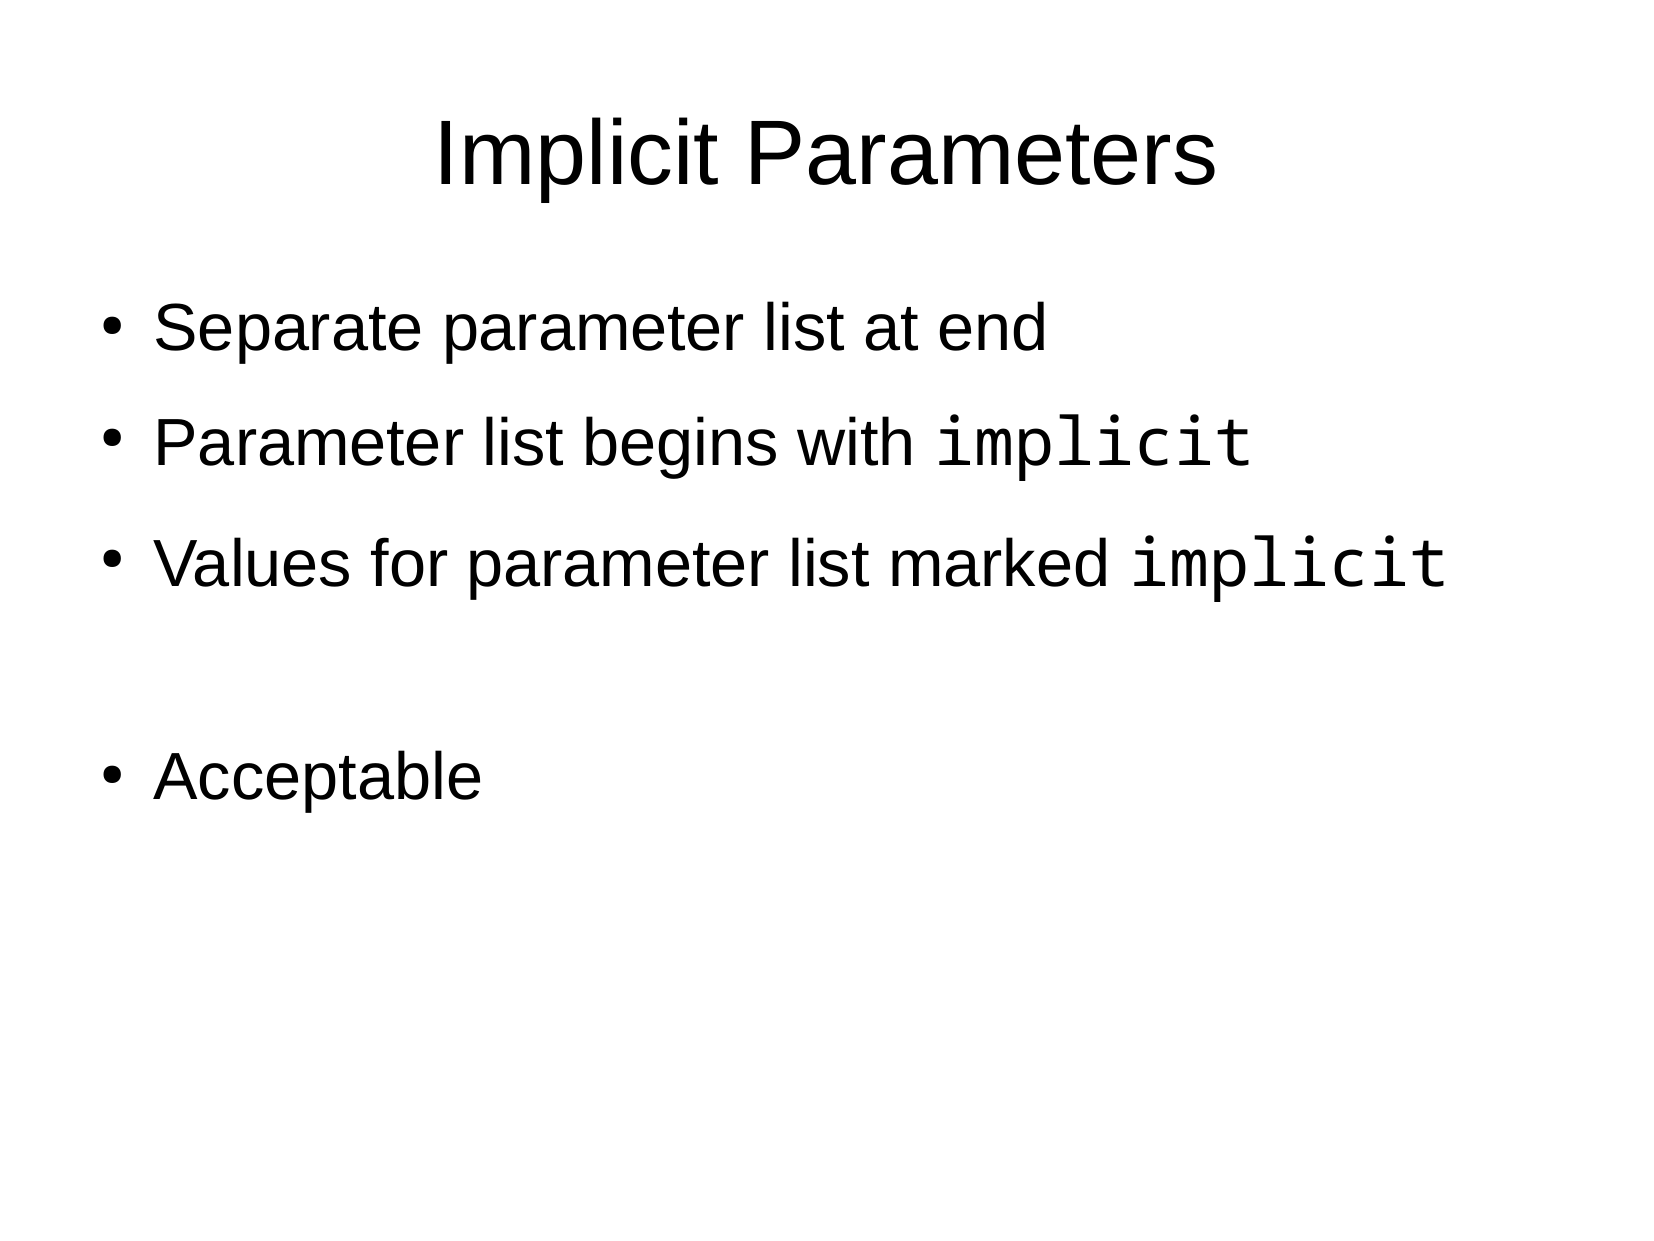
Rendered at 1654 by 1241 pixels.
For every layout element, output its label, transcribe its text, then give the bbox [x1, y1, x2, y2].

title Implicit Parameters [82, 49, 1571, 257]
list Separate parameter list at end Parameter list begins with implicit Values for parameter list marked implicit Acceptable [82, 290, 1571, 1141]
